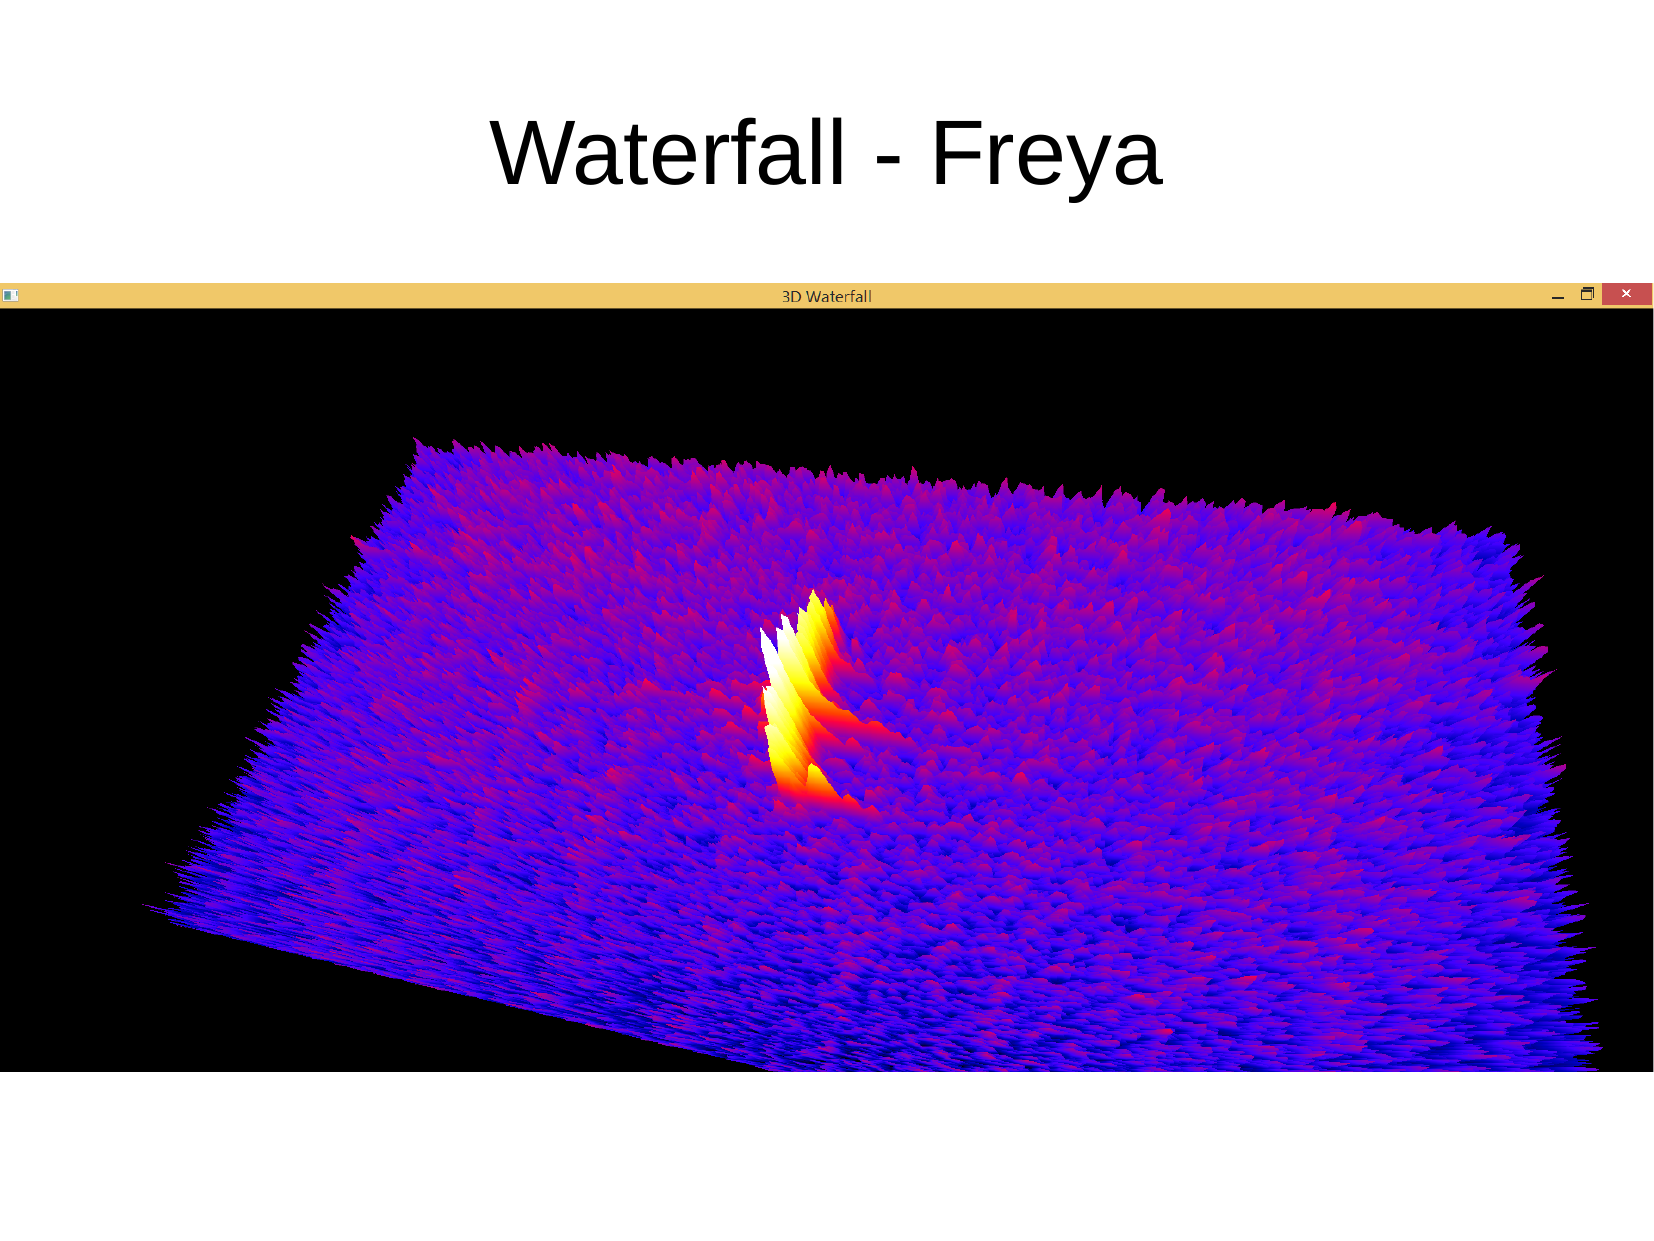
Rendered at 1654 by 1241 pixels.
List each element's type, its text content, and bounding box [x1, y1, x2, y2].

title Waterfall - Freya [82, 49, 1571, 257]
picture [0, 283, 1654, 1072]
